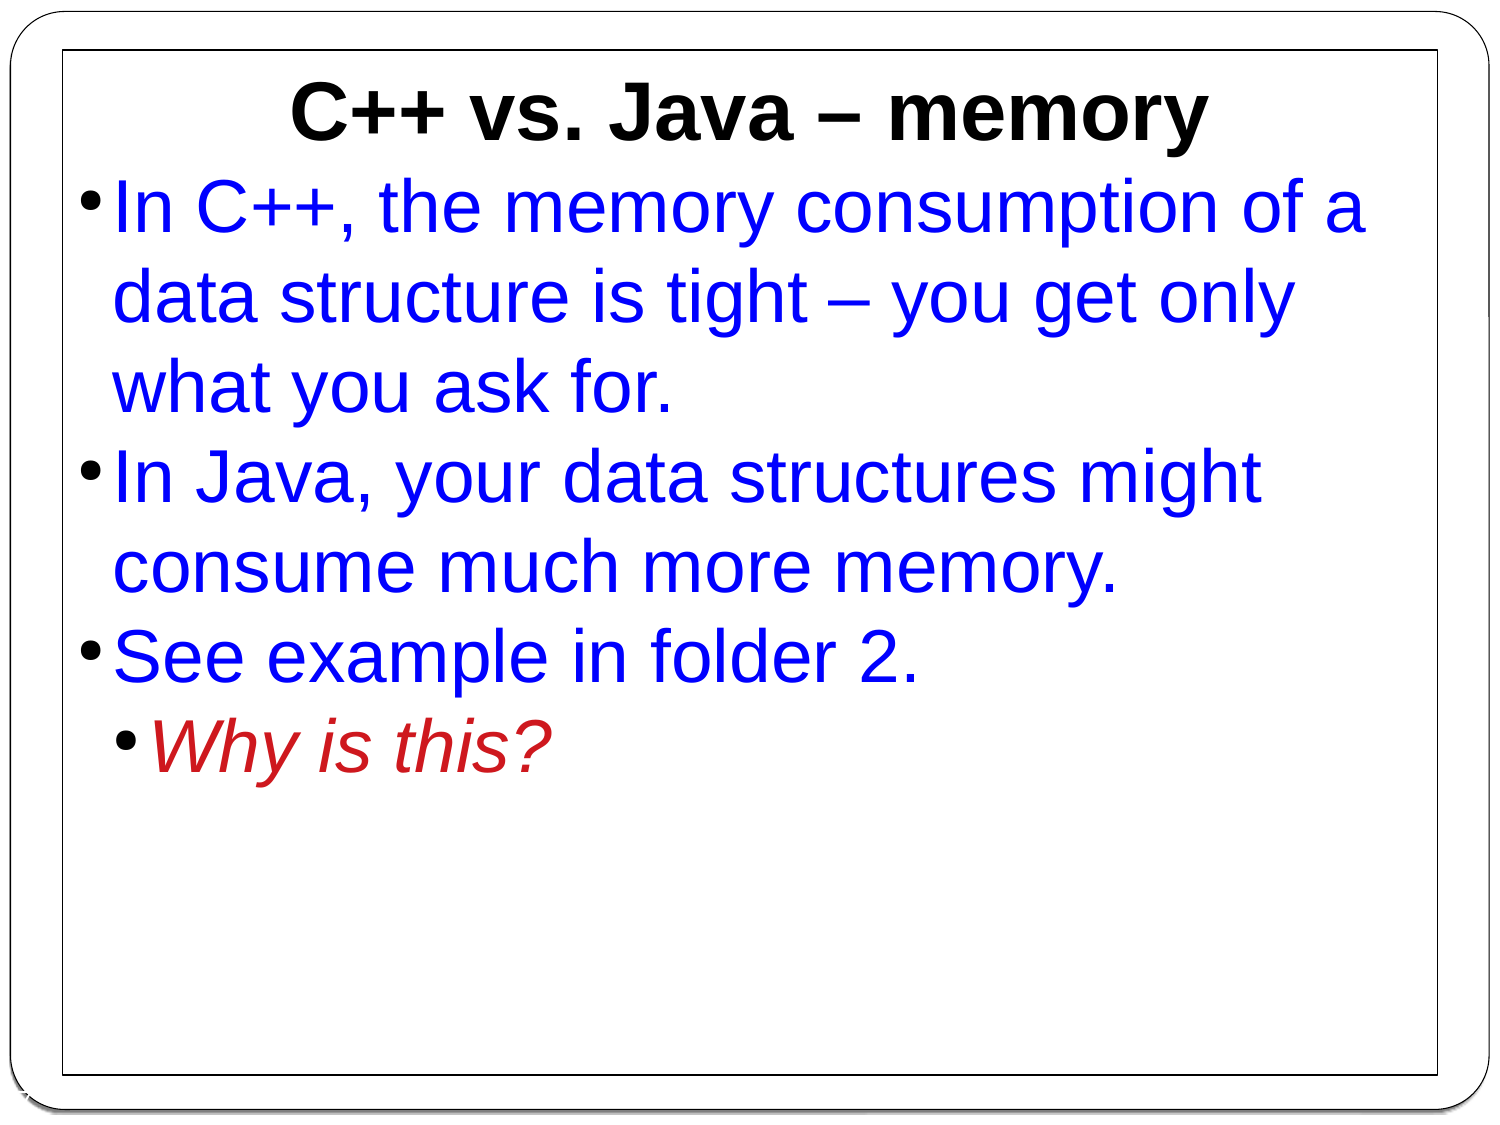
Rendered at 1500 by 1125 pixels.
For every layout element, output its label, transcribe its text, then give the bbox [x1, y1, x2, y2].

text_box C++ vs. Java – memory In C++, the memory consumption of a data structure is tight – you get only what you ask for. In Java, your data structures might consume much more memory. See example in folder 2. Why is this? [62, 50, 1438, 1075]
slide_number <number> [0, 1074, 50, 1125]
